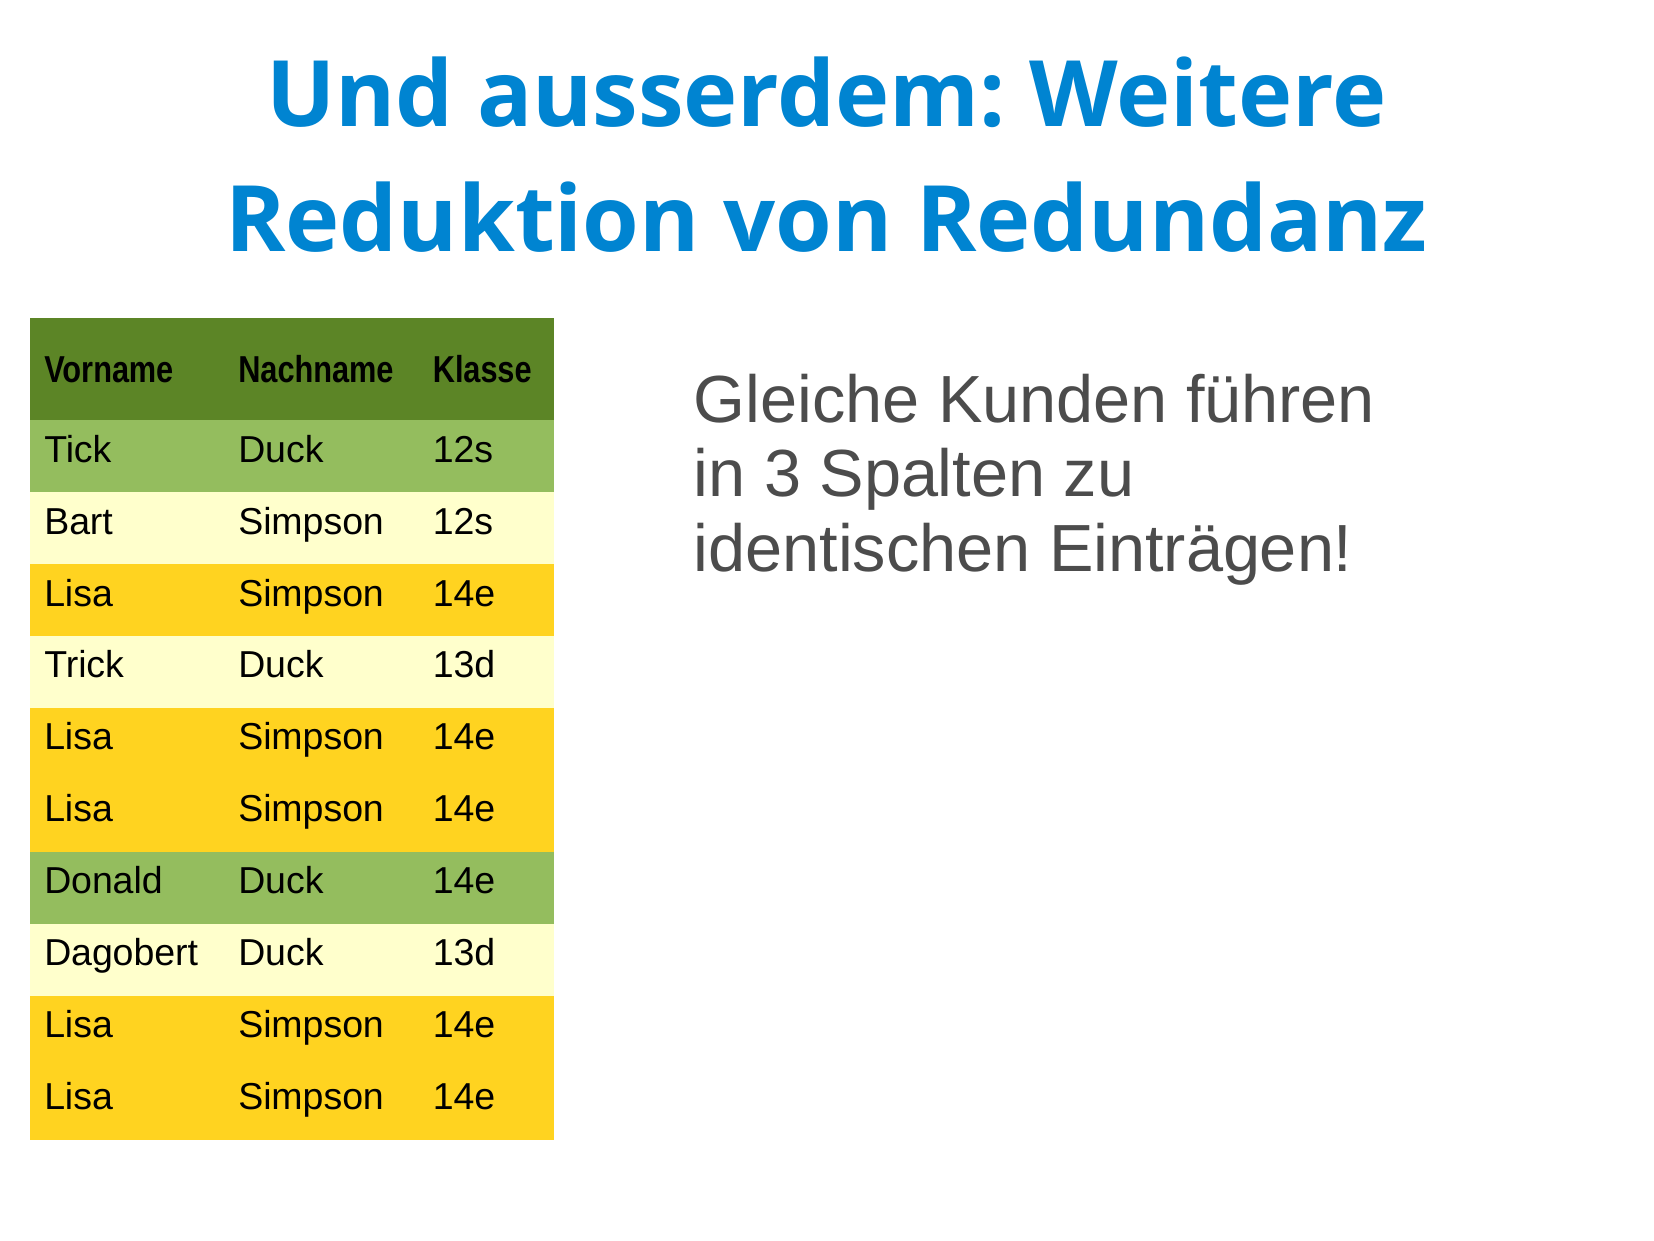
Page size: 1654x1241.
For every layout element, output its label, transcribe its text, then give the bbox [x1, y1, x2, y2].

table_cell Lisa [30, 564, 224, 636]
table_cell Dagobert [30, 924, 224, 996]
table_cell Lisa [30, 996, 224, 1068]
table_cell 14e [418, 1068, 554, 1140]
table_cell Simpson [224, 780, 418, 852]
table_cell 12s [418, 420, 554, 492]
table_cell 14e [418, 780, 554, 852]
table_header Klasse [418, 318, 554, 420]
text_box Gleiche Kunden führen in 3 Spalten zu identischen Einträgen! [679, 354, 1418, 594]
table_header Nachname [224, 318, 418, 420]
table_cell Bart [30, 492, 224, 564]
table_cell 14e [418, 708, 554, 780]
table_header Vorname [30, 318, 224, 420]
table_cell Duck [224, 636, 418, 708]
table_cell 12s [418, 492, 554, 564]
table_cell 13d [418, 924, 554, 996]
table_cell 13d [418, 636, 554, 708]
table_cell Lisa [30, 708, 224, 780]
table_cell 14e [418, 564, 554, 636]
table_cell Simpson [224, 492, 418, 564]
table_cell Lisa [30, 1068, 224, 1140]
table_cell Tick [30, 420, 224, 492]
table_cell Simpson [224, 1068, 418, 1140]
table_cell Simpson [224, 708, 418, 780]
table_cell Trick [30, 636, 224, 708]
table_cell Duck [224, 420, 418, 492]
table_cell Simpson [224, 996, 418, 1068]
table_cell Duck [224, 852, 418, 924]
table_cell Donald [30, 852, 224, 924]
table_cell Lisa [30, 780, 224, 852]
title Und ausserdem: Weitere Reduktion von Redundanz [82, 45, 1571, 261]
table_cell Simpson [224, 564, 418, 636]
table_cell Duck [224, 924, 418, 996]
table_cell 14e [418, 852, 554, 924]
table_cell 14e [418, 996, 554, 1068]
